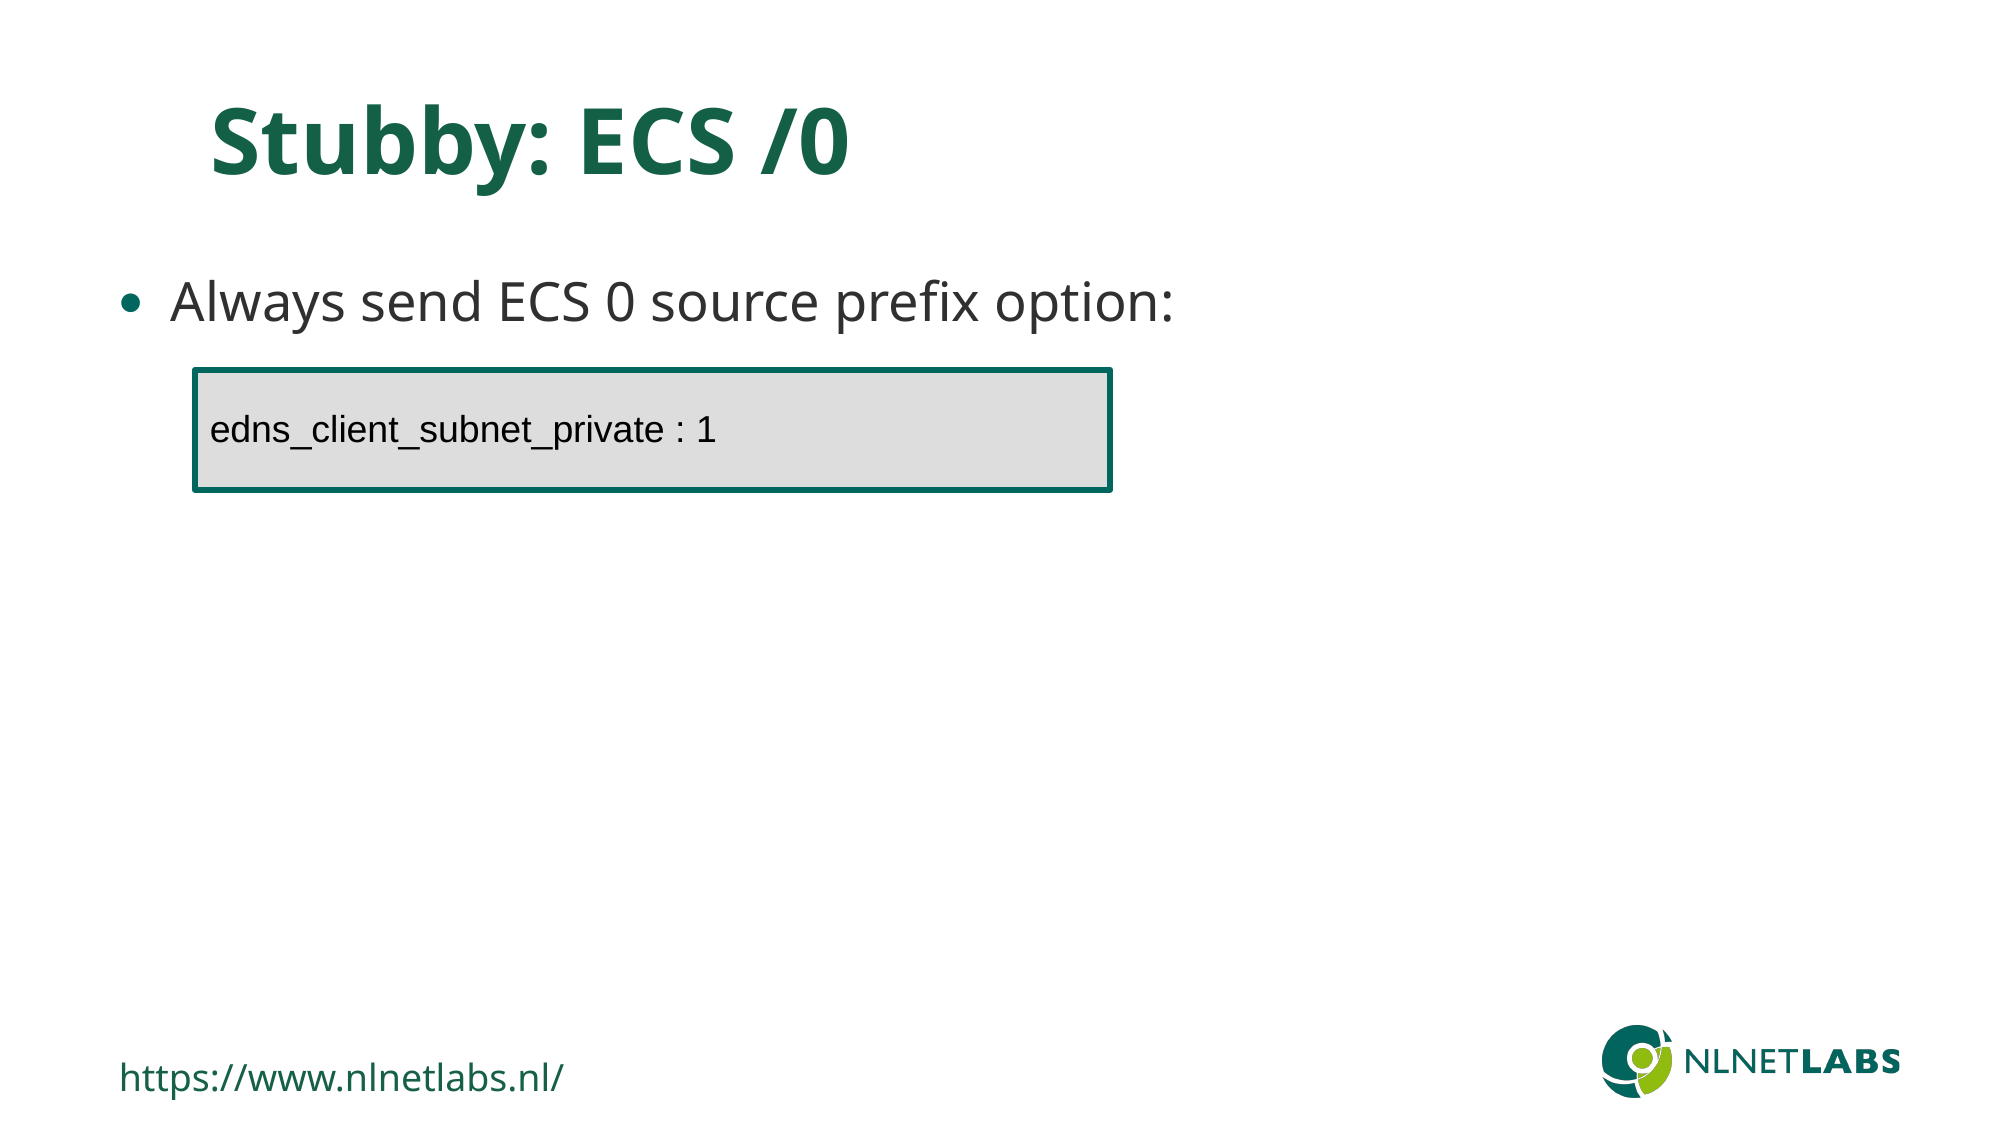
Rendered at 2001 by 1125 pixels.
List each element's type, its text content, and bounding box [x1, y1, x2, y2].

text_box edns_client_subnet_private : 1 [195, 369, 1111, 490]
list Always send ECS 0 source prefix option: [99, 263, 1900, 916]
picture [1602, 1025, 1900, 1098]
title Stubby: ECS /0 [210, 44, 1900, 233]
